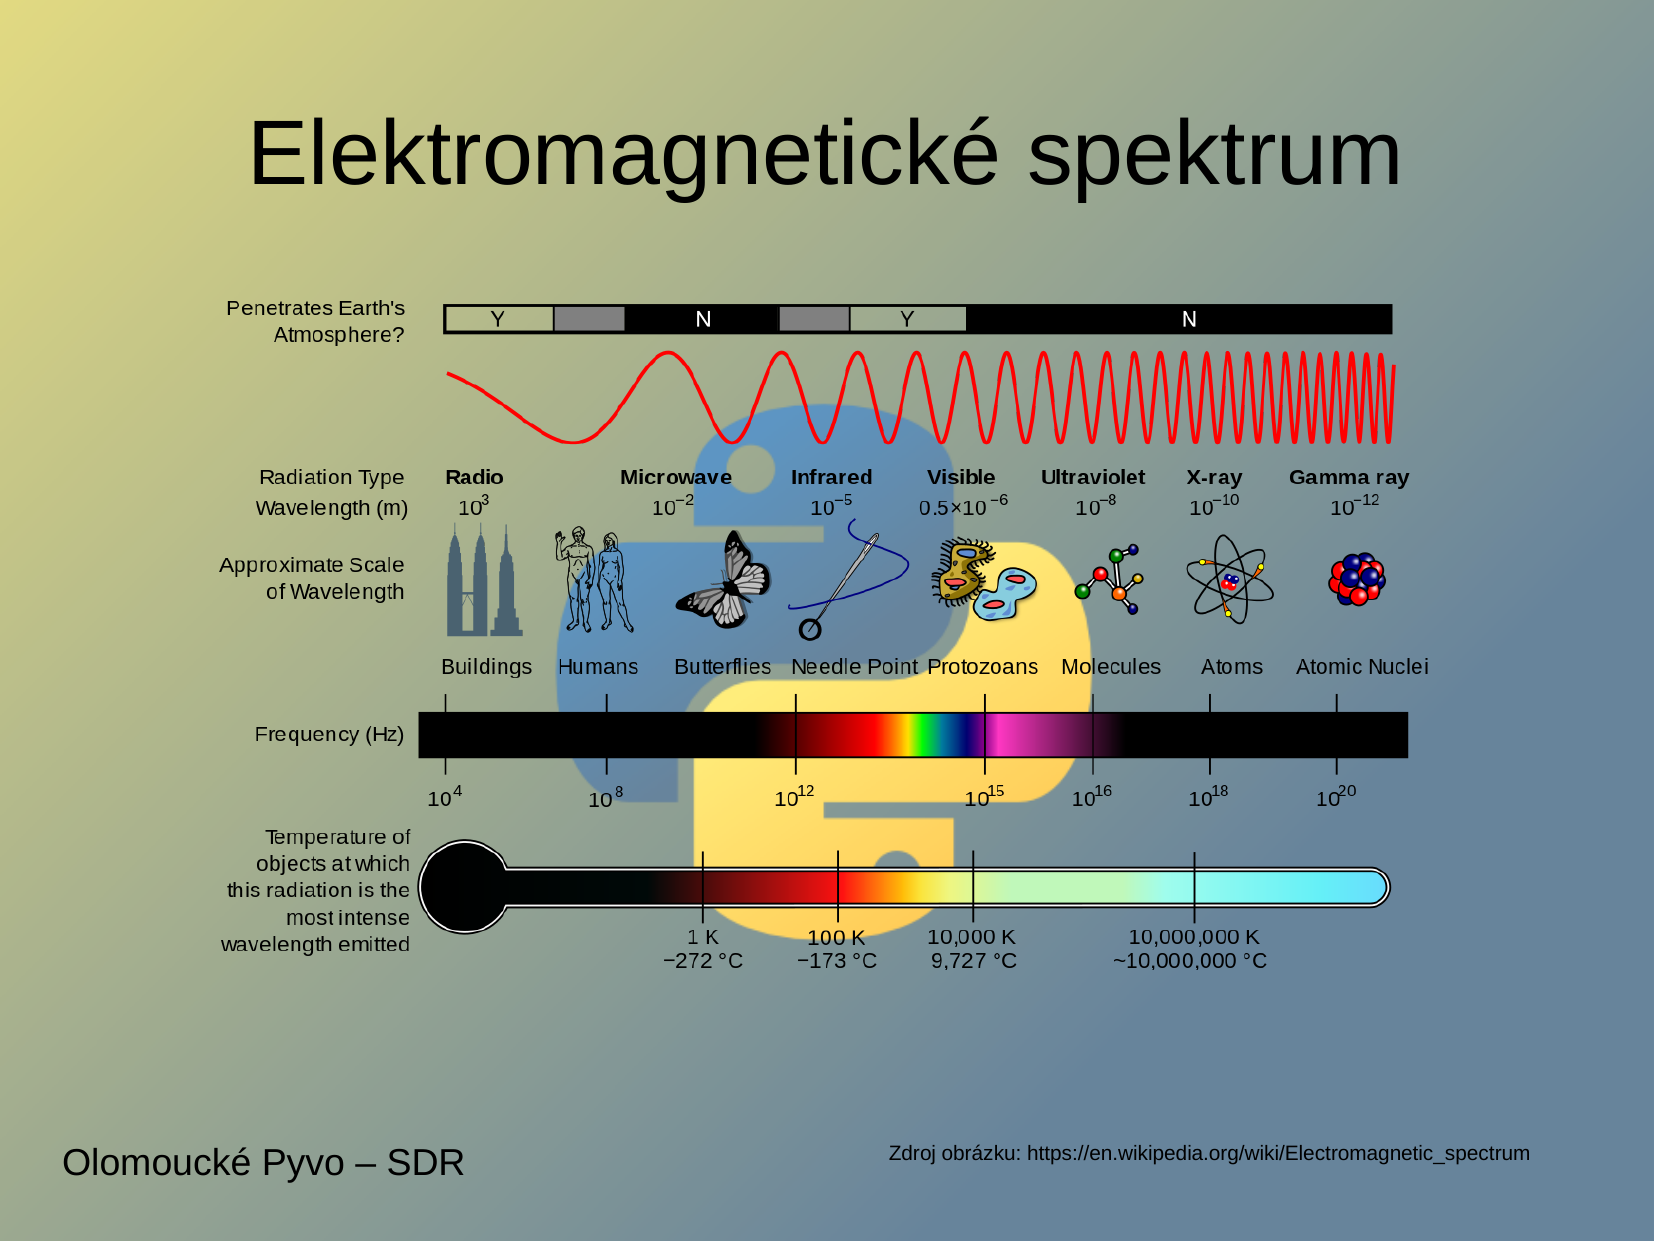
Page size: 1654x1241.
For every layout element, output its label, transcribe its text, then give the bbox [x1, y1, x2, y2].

text_box Olomoucké Pyvo – SDR [47, 1133, 778, 1191]
title Elektromagnetické spektrum [82, 49, 1571, 257]
picture [0, 0, 1654, 1241]
text_box Zdroj obrázku: https://en.wikipedia.org/wiki/Electromagnetic_spectrum [874, 1133, 1605, 1191]
